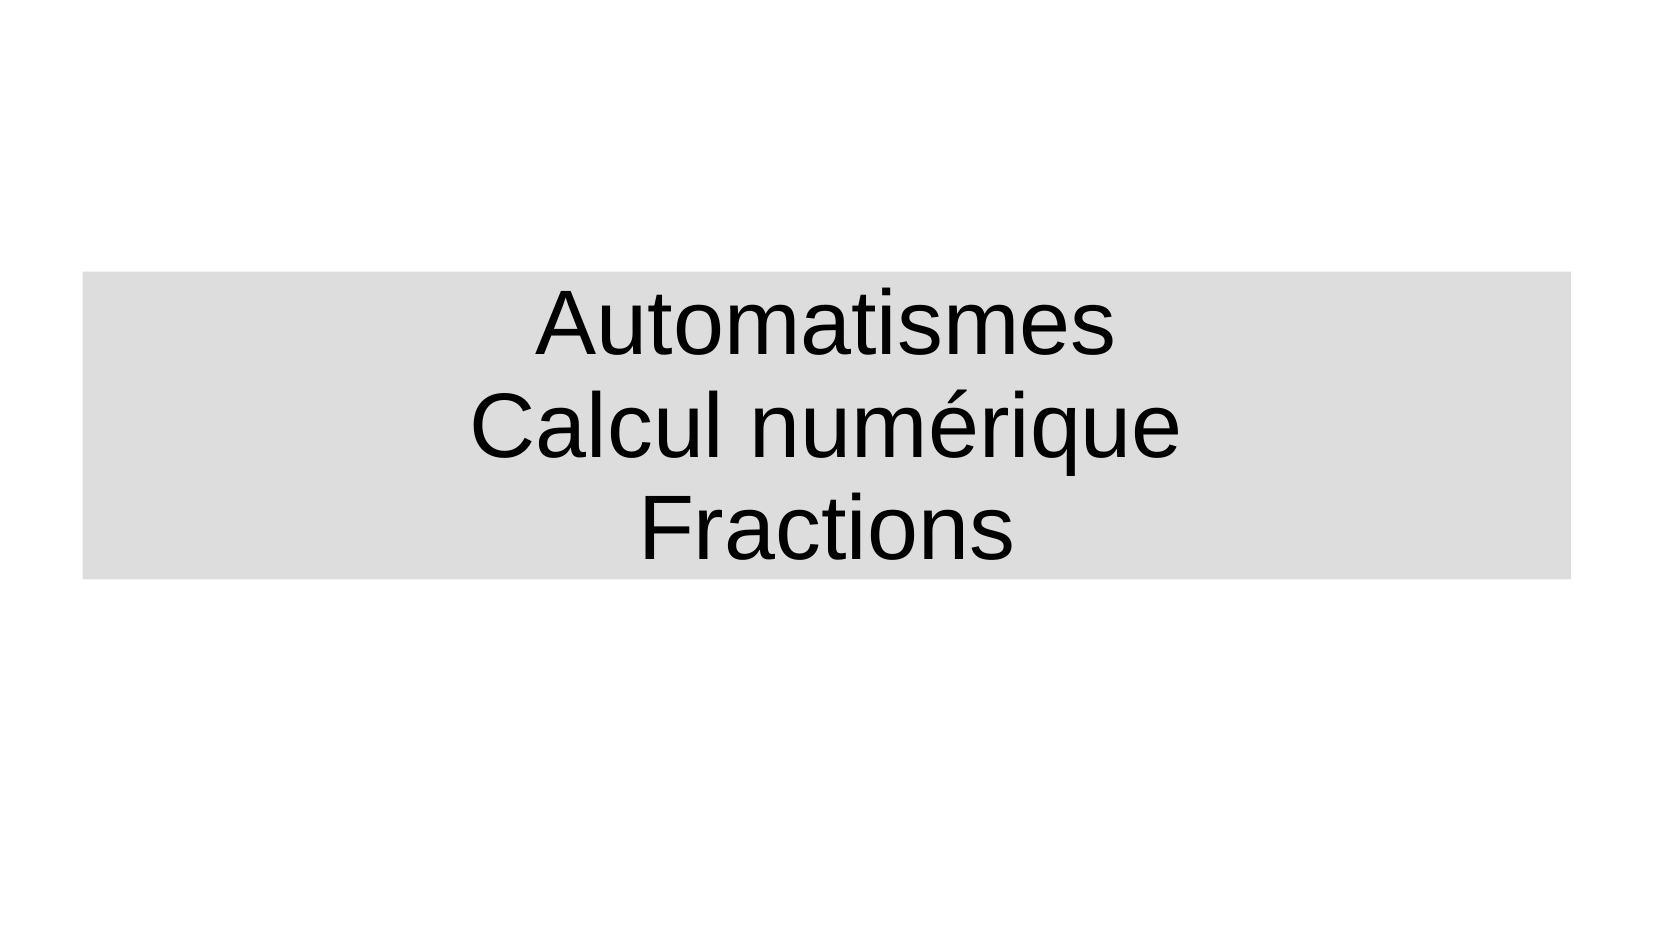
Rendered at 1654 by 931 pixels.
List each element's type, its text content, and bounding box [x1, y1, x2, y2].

title Automatismes Calcul numérique Fractions [82, 271, 1571, 580]
